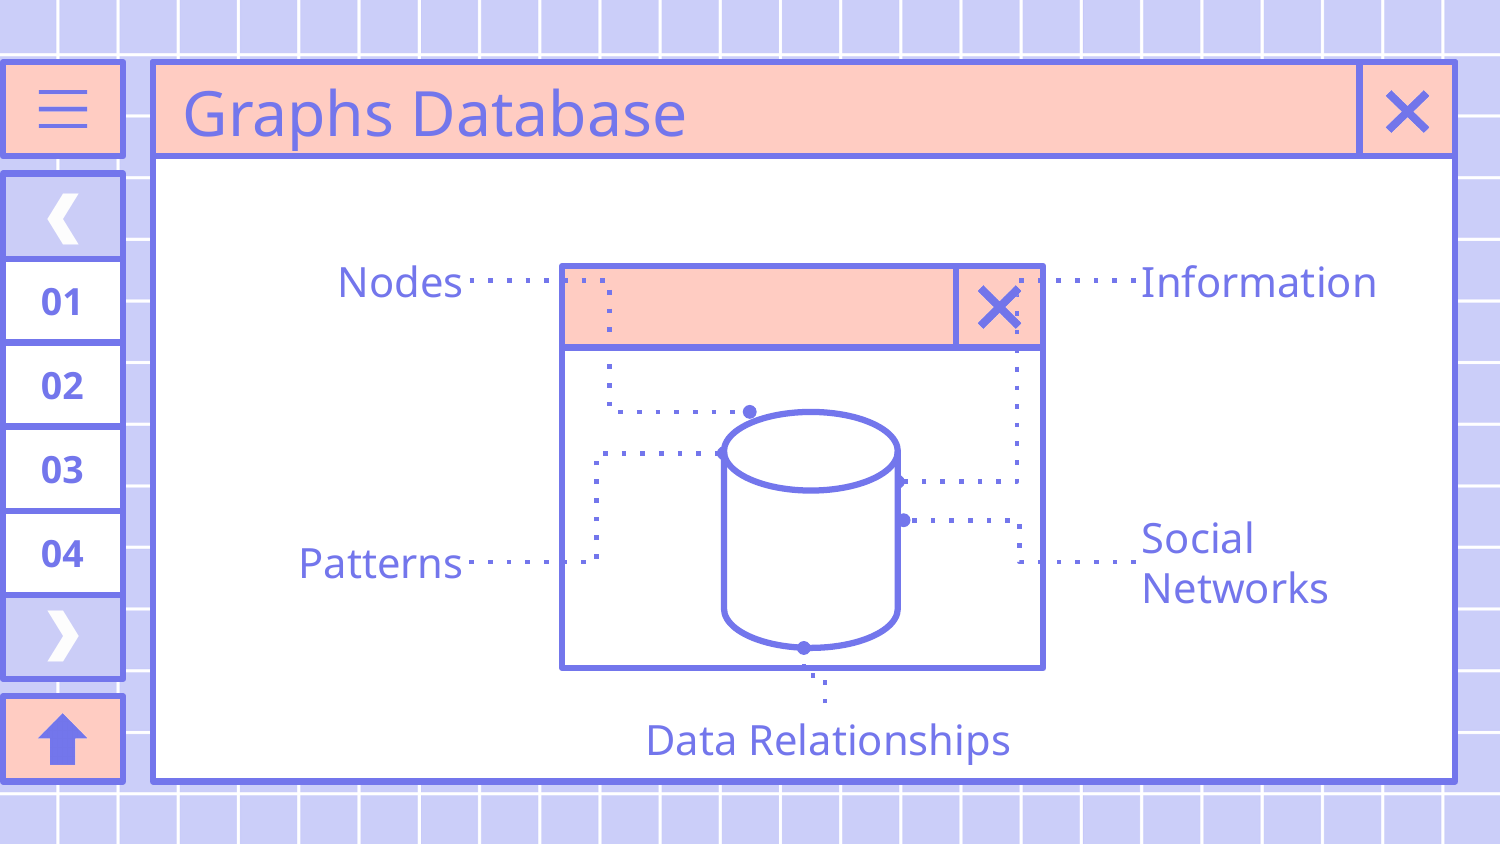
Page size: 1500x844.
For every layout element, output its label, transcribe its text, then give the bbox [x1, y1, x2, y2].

text_box [562, 266, 1044, 669]
text_box Nodes [189, 245, 470, 317]
text_box Information [1135, 245, 1406, 317]
picture [37, 713, 87, 765]
picture [0, 0, 1500, 844]
picture [38, 90, 88, 128]
text_box 01 [20, 281, 104, 319]
text_box Patterns [200, 526, 470, 598]
picture [38, 610, 88, 662]
title Graphs Database [182, 64, 1318, 159]
text_box 03 [20, 449, 104, 487]
text_box 04 [20, 533, 104, 572]
picture [38, 193, 88, 245]
text_box Social Networks [1135, 526, 1406, 598]
text_box Data Relationships [469, 703, 1181, 775]
text_box 02 [20, 365, 104, 403]
